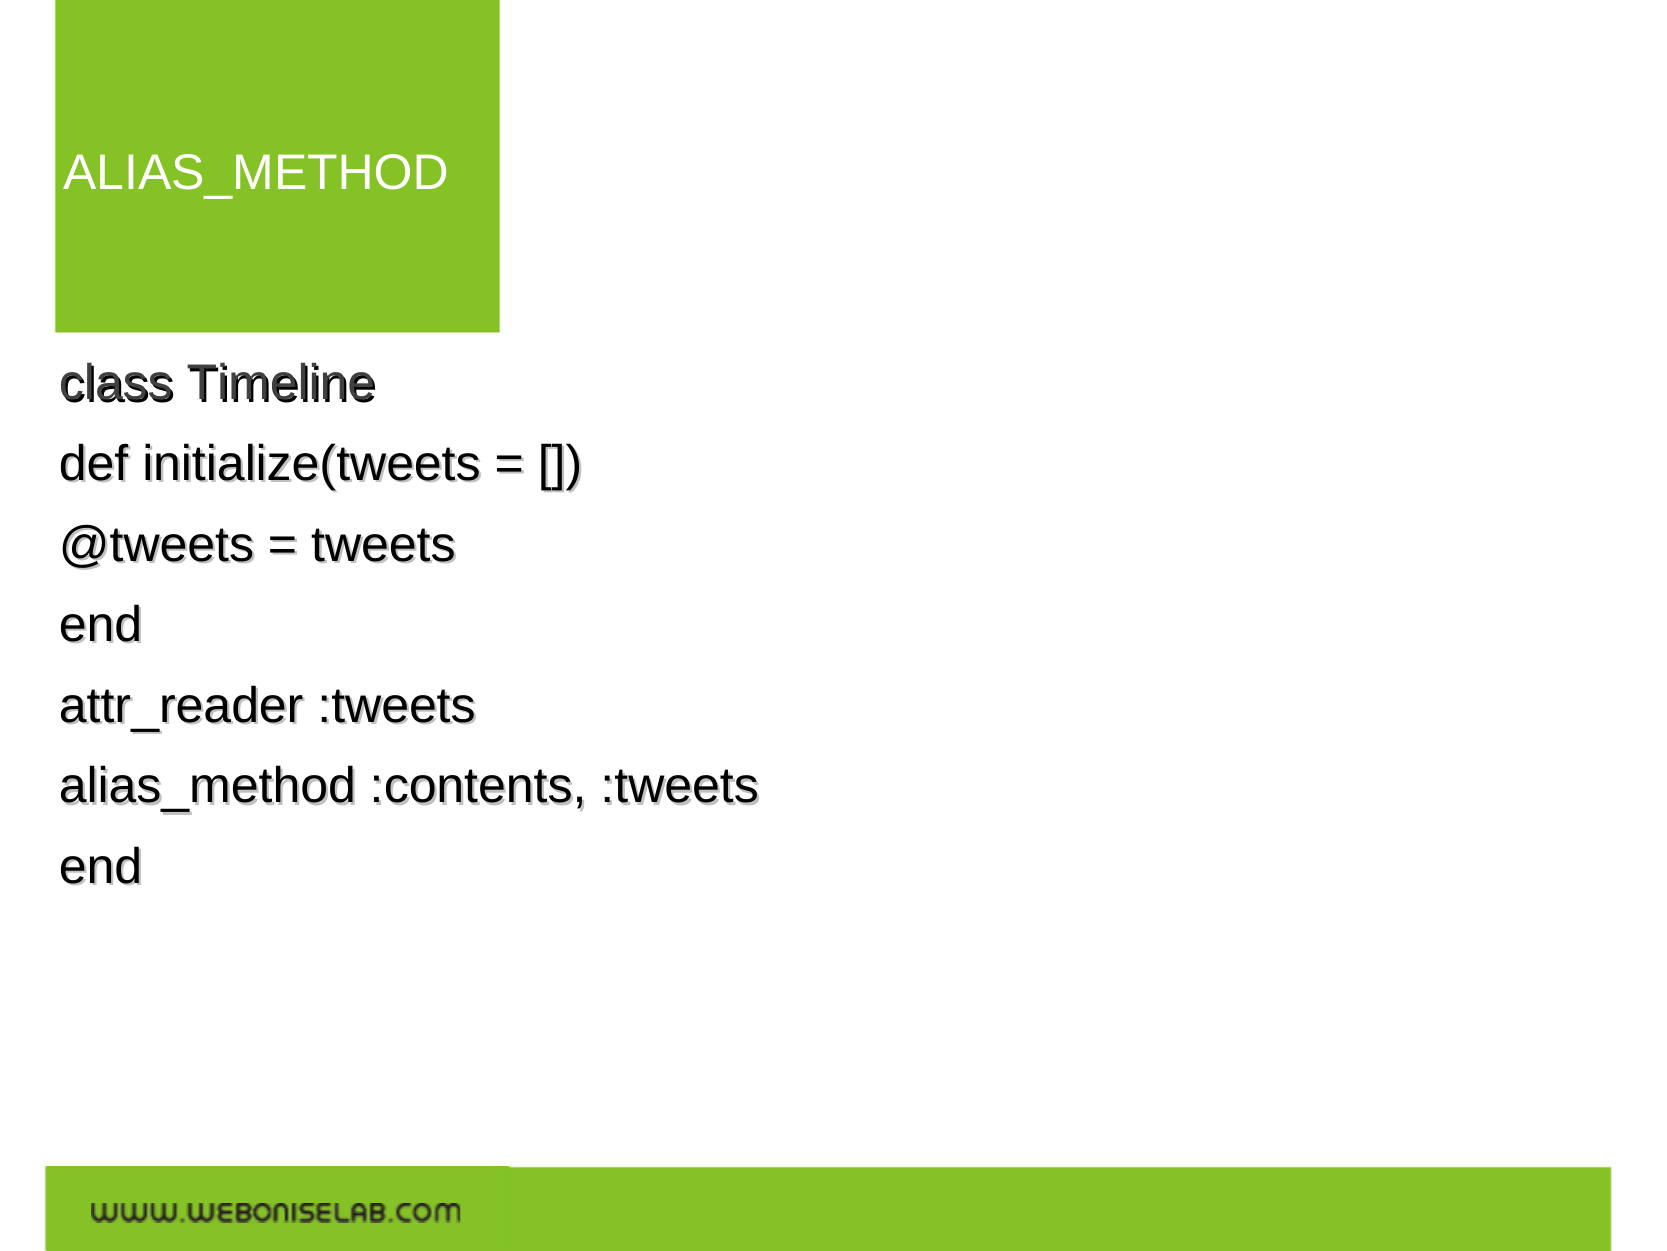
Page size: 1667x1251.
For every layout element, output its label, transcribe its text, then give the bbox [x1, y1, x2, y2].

text_box class Timeline def initialize(tweets = []) @tweets = tweets end attr_reader :tweets alias_method :contents, :tweets end [59, 354, 780, 1251]
picture [0, 0, 1667, 1251]
text_box ALIAS_METHOD [0, 144, 449, 259]
